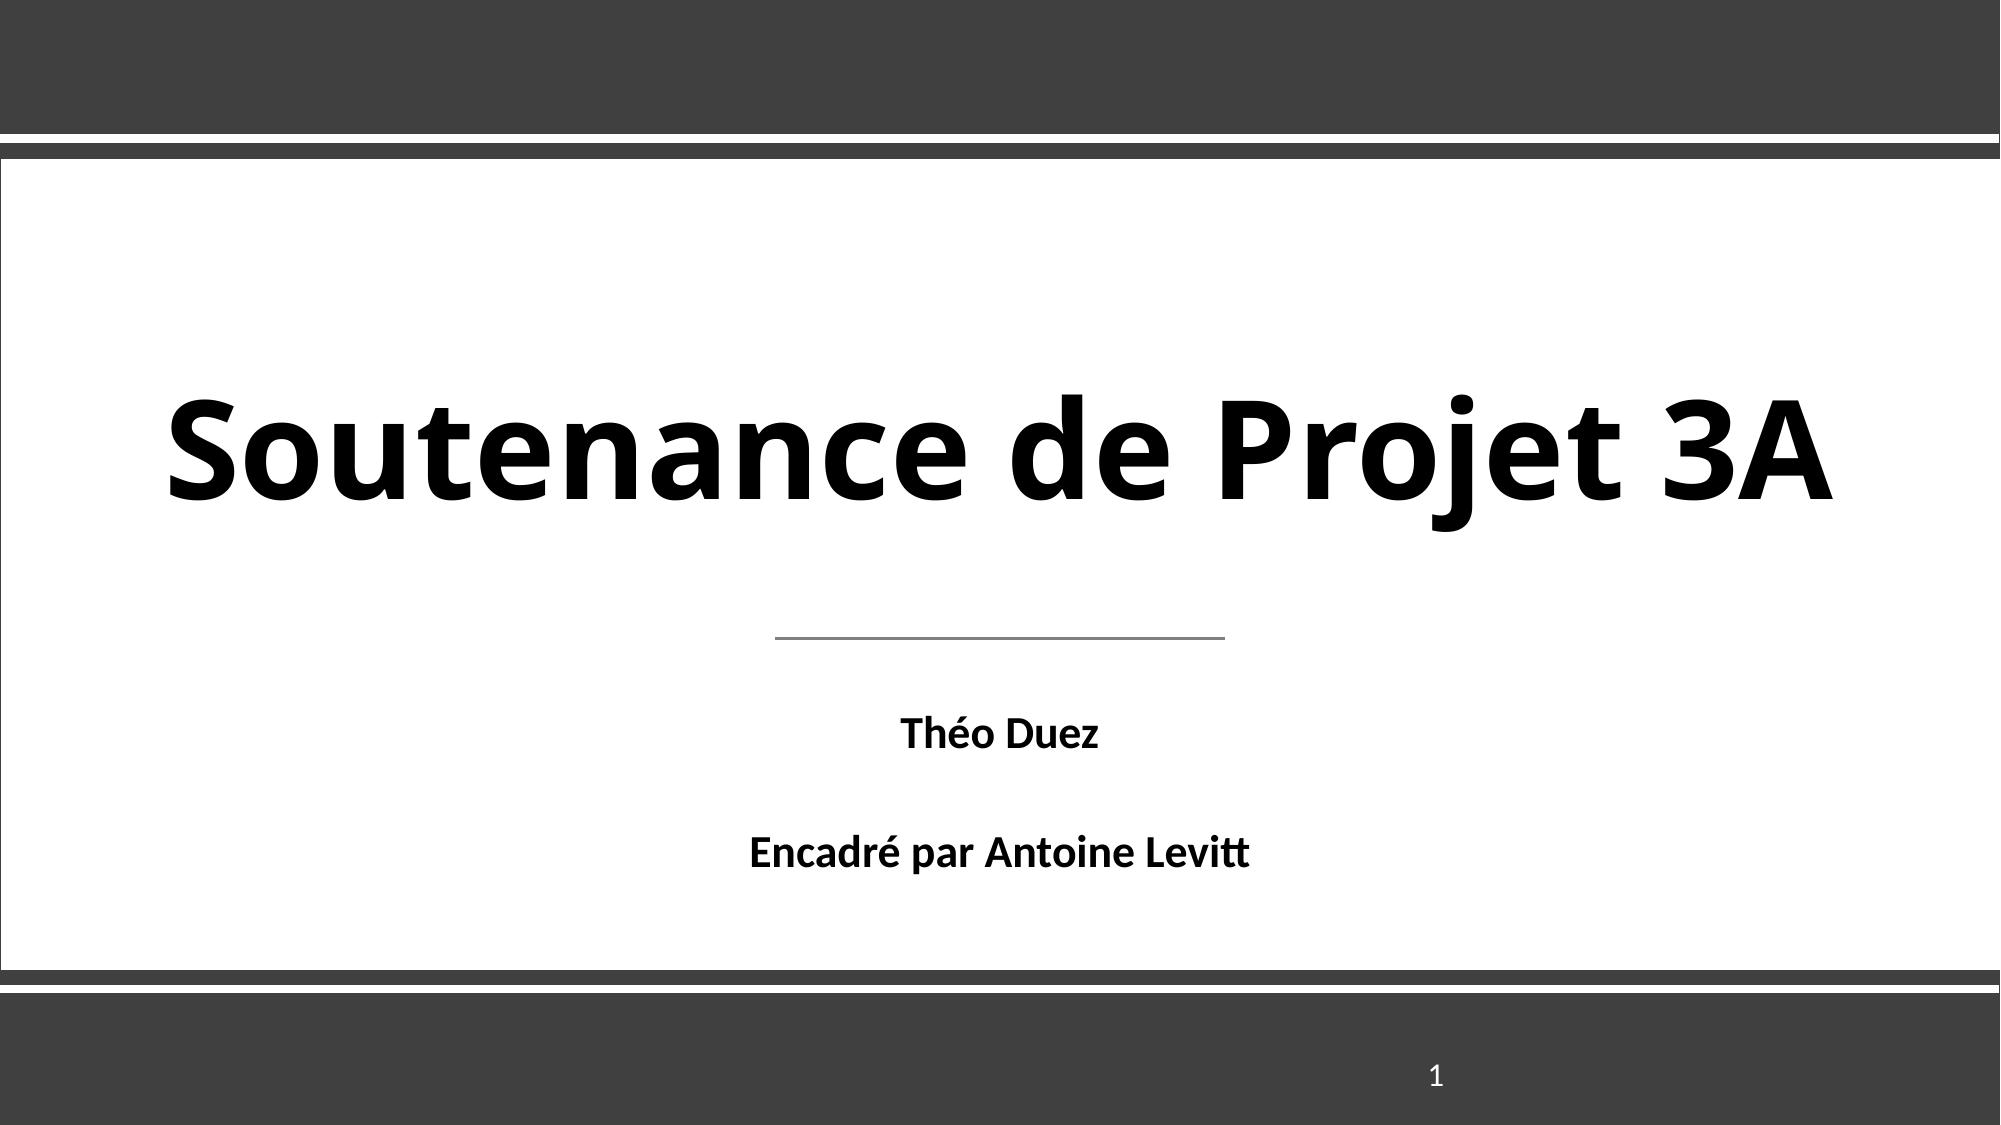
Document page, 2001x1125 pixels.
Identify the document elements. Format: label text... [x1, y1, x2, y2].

subtitle Théo Duez Encadré par Antoine Levitt [130, 710, 1870, 899]
title Soutenance de Projet 3A [130, 349, 1870, 537]
text_box [0, 0, 2000, 1125]
